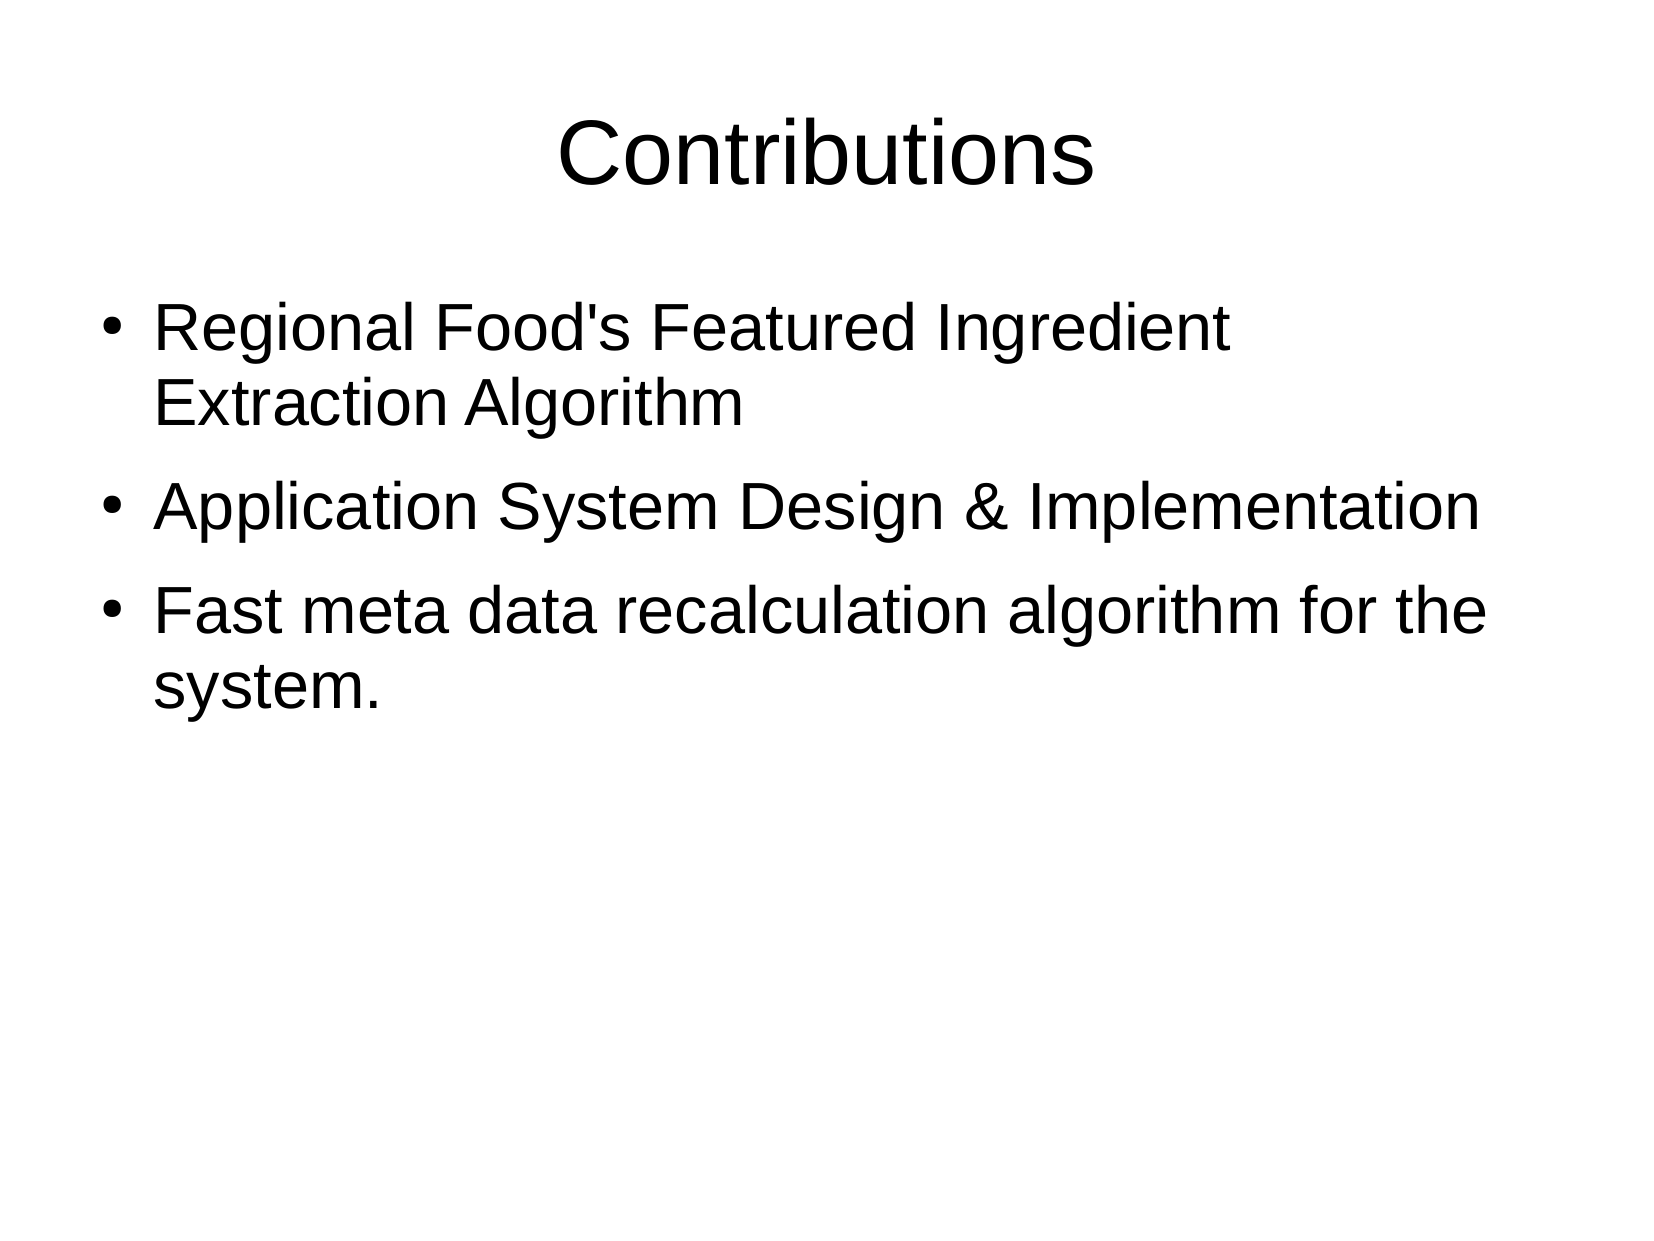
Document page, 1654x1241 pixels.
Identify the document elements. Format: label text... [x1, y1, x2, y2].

list Regional Food's Featured Ingredient Extraction Algorithm Application System Design & Implementation Fast meta data recalculation algorithm for the system. [82, 290, 1538, 1010]
title Contributions [82, 49, 1571, 257]
